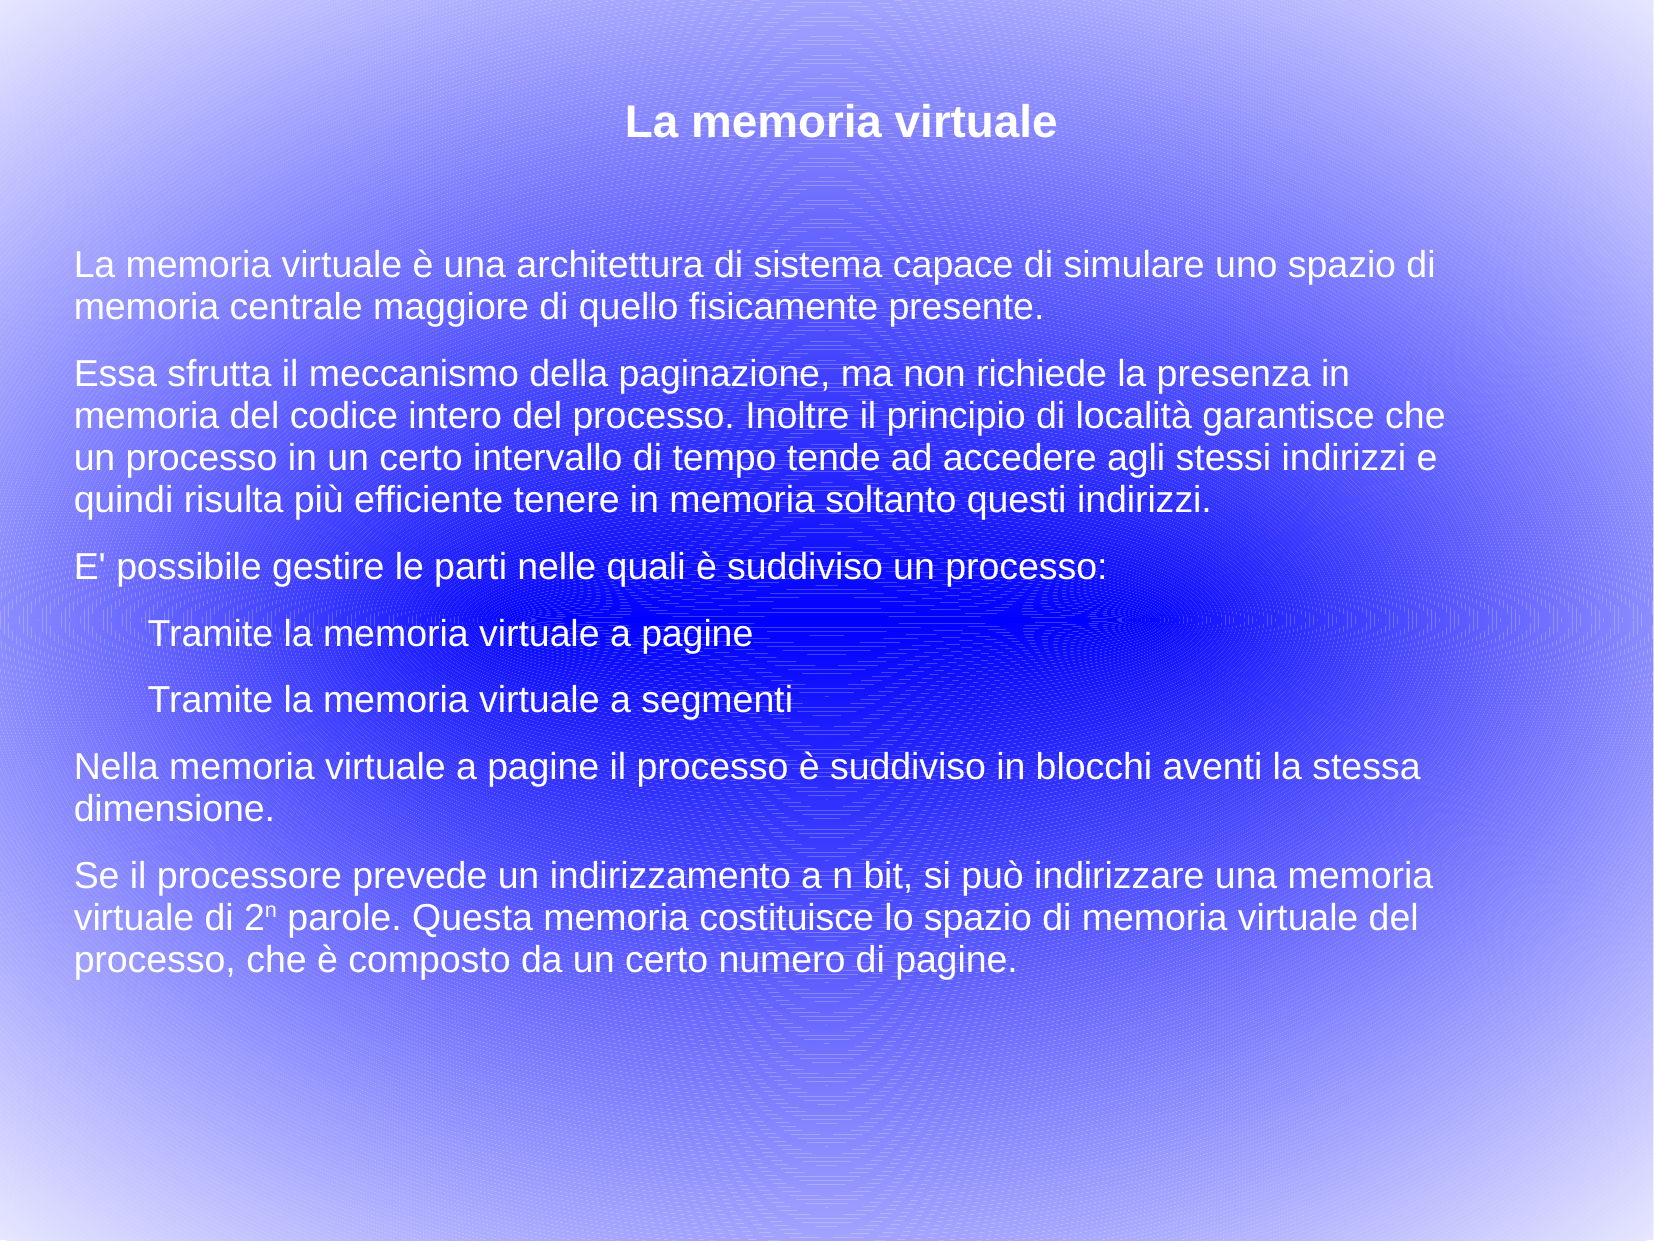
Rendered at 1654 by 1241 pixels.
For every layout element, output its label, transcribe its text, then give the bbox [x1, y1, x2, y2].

text_box La memoria virtuale [236, 88, 1447, 156]
text_box La memoria virtuale è una architettura di sistema capace di simulare uno spazio di memoria centrale maggiore di quello fisicamente presente. Essa sfrutta il meccanismo della paginazione, ma non richiede la presenza in memoria del codice intero del processo. Inoltre il principio di località garantisce che un processo in un certo intervallo di tempo tende ad accedere agli stessi indirizzi e quindi risulta più efficiente tenere in memoria soltanto questi indirizzi. E' possibile gestire le parti nelle quali è suddiviso un processo: Tramite la memoria virtuale a pagine Tramite la memoria virtuale a segmenti Nella memoria virtuale a pagine il processo è suddiviso in blocchi aventi la stessa dimensione. Se il processore prevede un indirizzamento a n bit, si può indirizzare una memoria virtuale di 2n parole. Questa memoria costituisce lo spazio di memoria virtuale del processo, che è composto da un certo numero di pagine. [59, 236, 1497, 991]
